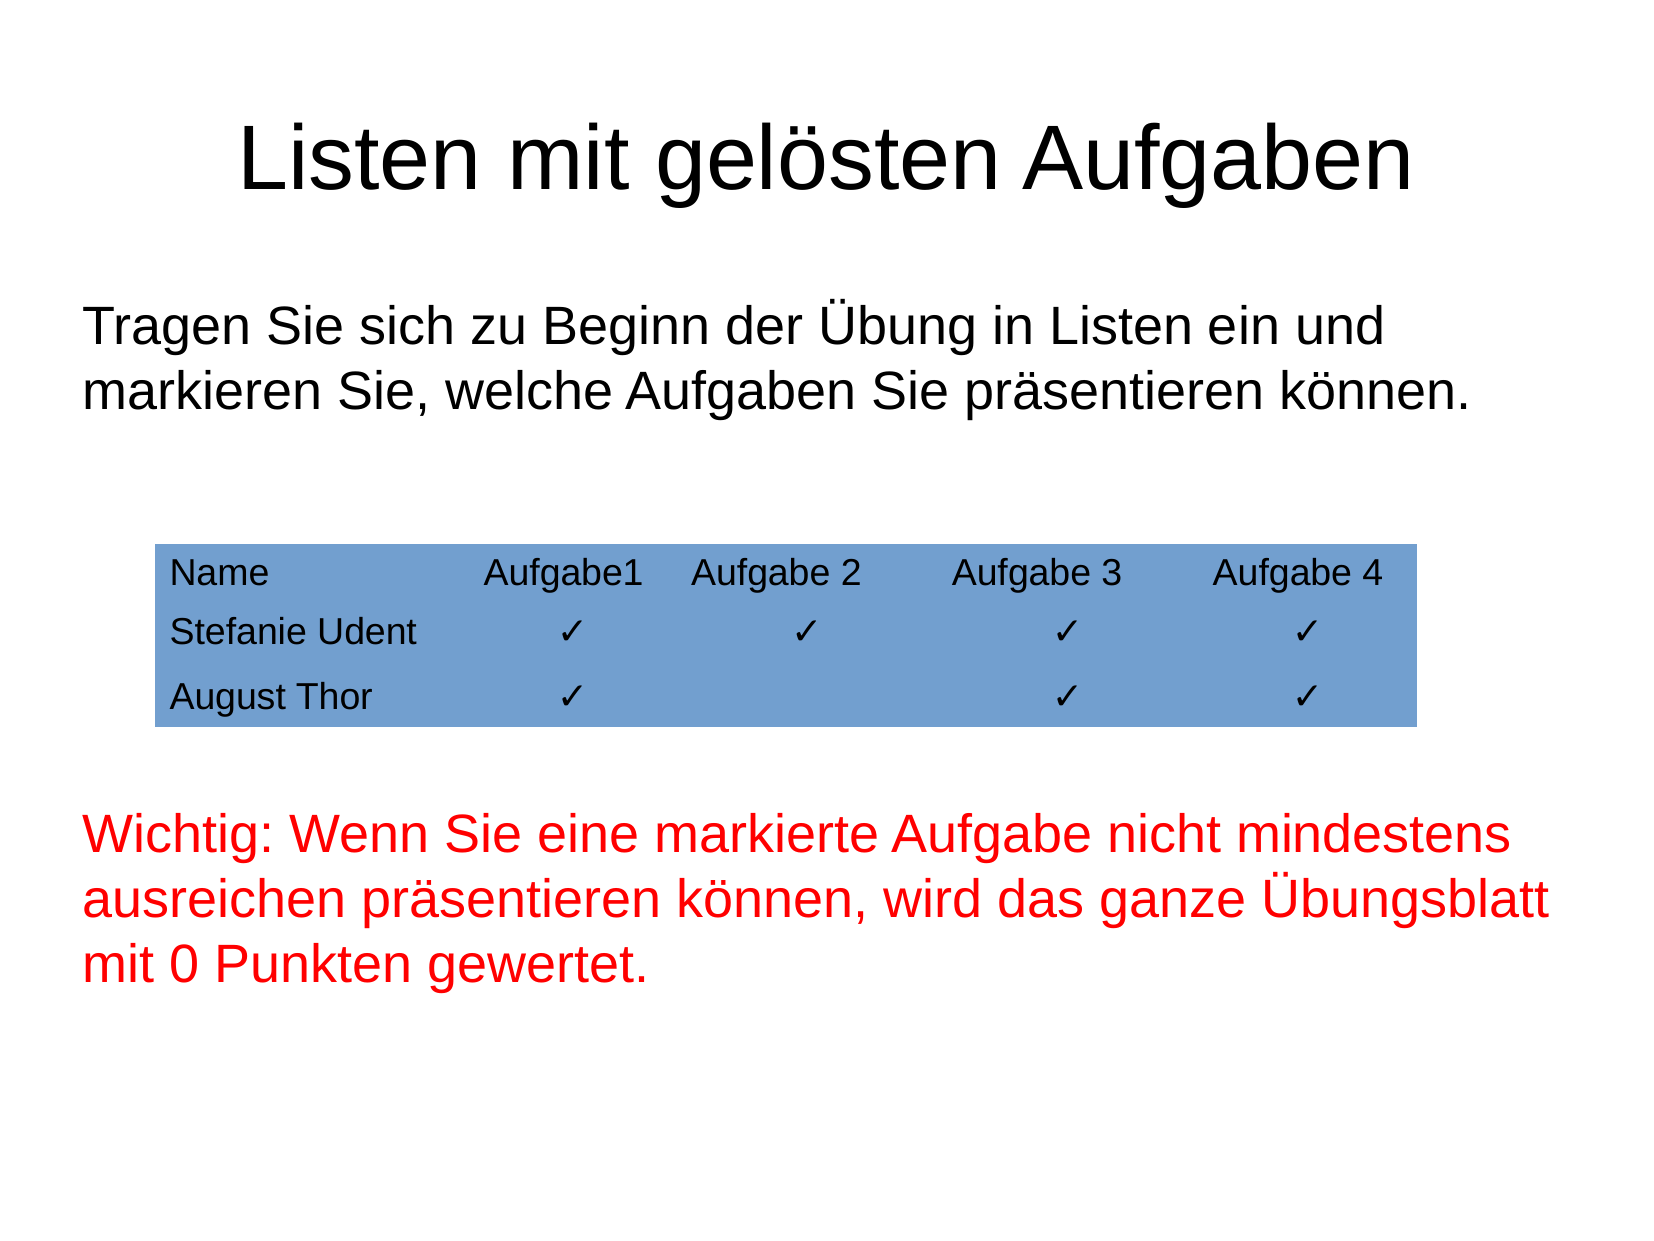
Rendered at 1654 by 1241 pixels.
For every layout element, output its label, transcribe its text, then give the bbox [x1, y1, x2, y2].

table_header Aufgabe 2 [676, 544, 937, 603]
table_header Aufgabe 3 [937, 544, 1198, 603]
table_cell [676, 668, 937, 727]
table_cell ✓ [937, 668, 1198, 727]
table_cell Stefanie Udent [155, 603, 469, 668]
list Tragen Sie sich zu Beginn der Übung in Listen ein und markieren Sie, welche Aufgaben Sie präsentieren können. Wichtig: Wenn Sie eine markierte Aufgabe nicht mindestens ausreichen präsentieren können, wird das ganze Übungsblatt mit 0 Punkten gewertet. [82, 290, 1571, 1010]
table_cell ✓ [469, 603, 676, 668]
table_header Aufgabe 4 [1198, 544, 1417, 603]
table_cell ✓ [676, 603, 937, 668]
table_cell August Thor [155, 668, 469, 727]
table_cell ✓ [937, 603, 1198, 668]
table_cell ✓ [1198, 603, 1417, 668]
table_header Name [155, 544, 469, 603]
table_cell ✓ [469, 668, 676, 727]
table_header Aufgabe1 [469, 544, 676, 603]
title Listen mit gelösten Aufgaben [82, 49, 1571, 257]
table_cell ✓ [1198, 668, 1417, 727]
